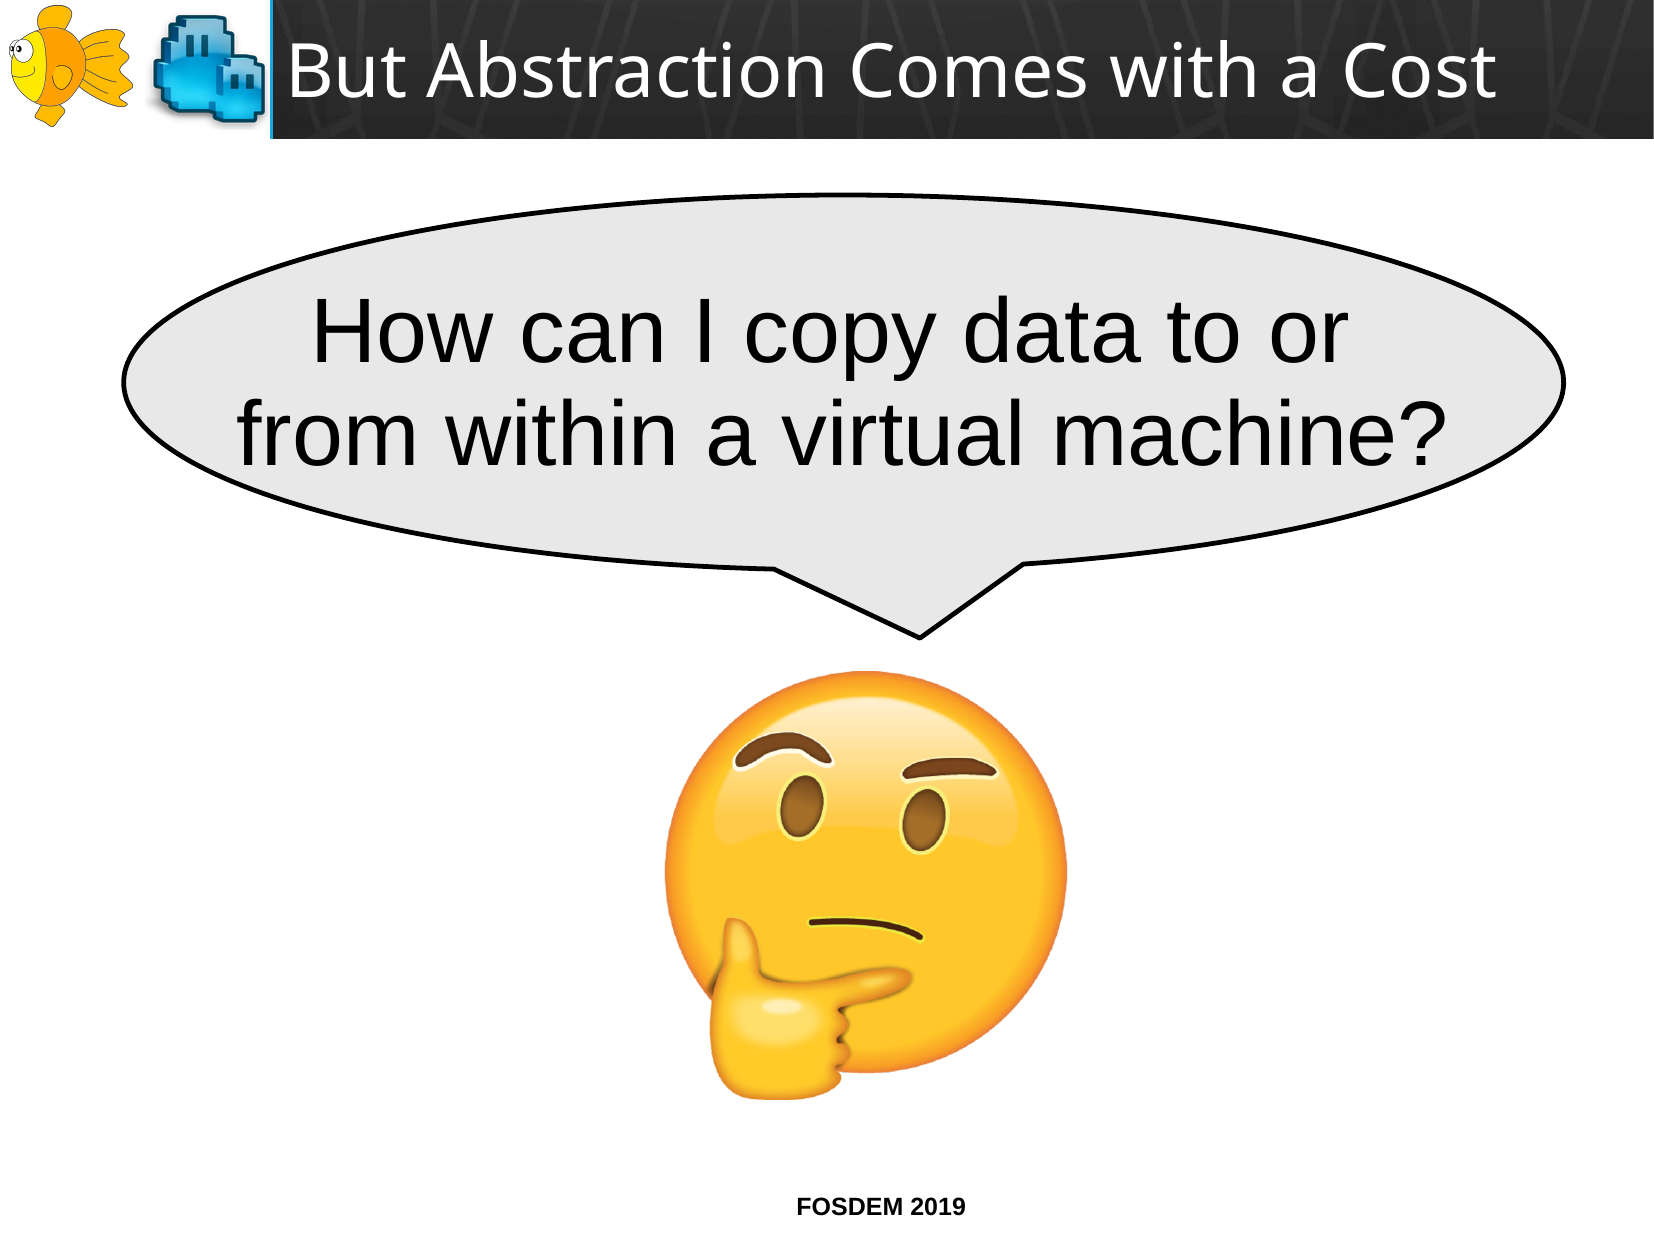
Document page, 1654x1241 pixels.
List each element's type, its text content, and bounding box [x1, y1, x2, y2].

picture [651, 671, 1080, 1100]
title But Abstraction Comes with a Cost [285, 11, 1653, 126]
text_box How can I copy data to or from within a virtual machine? [123, 195, 1564, 639]
picture [9, 5, 133, 127]
picture [145, 0, 1654, 139]
